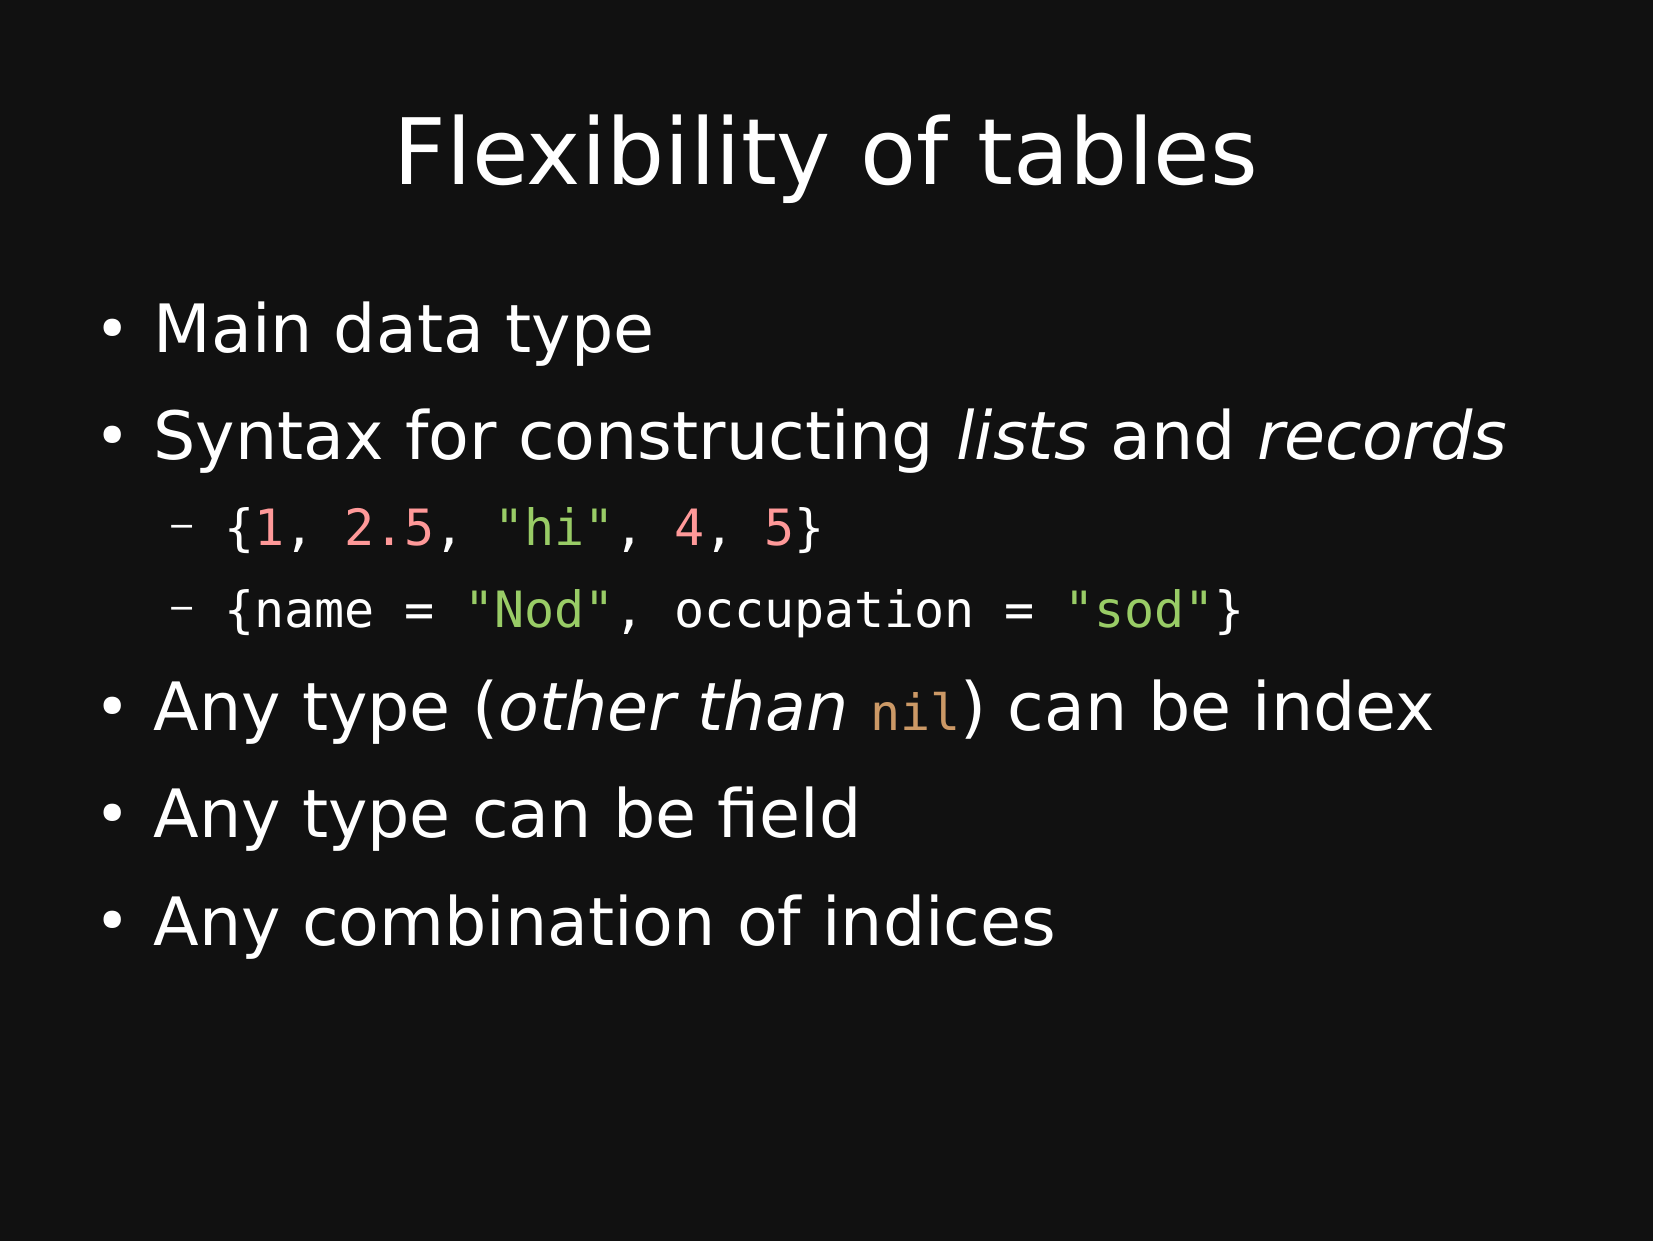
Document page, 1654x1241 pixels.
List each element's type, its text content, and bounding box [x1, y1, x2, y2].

list Main data type Syntax for constructing lists and records {1, 2.5, "hi", 4, 5} {name = "Nod", occupation = "sod"} Any type (other than nil) can be index Any type can be field Any combination of indices [82, 290, 1571, 1010]
title Flexibility of tables [82, 49, 1571, 257]
